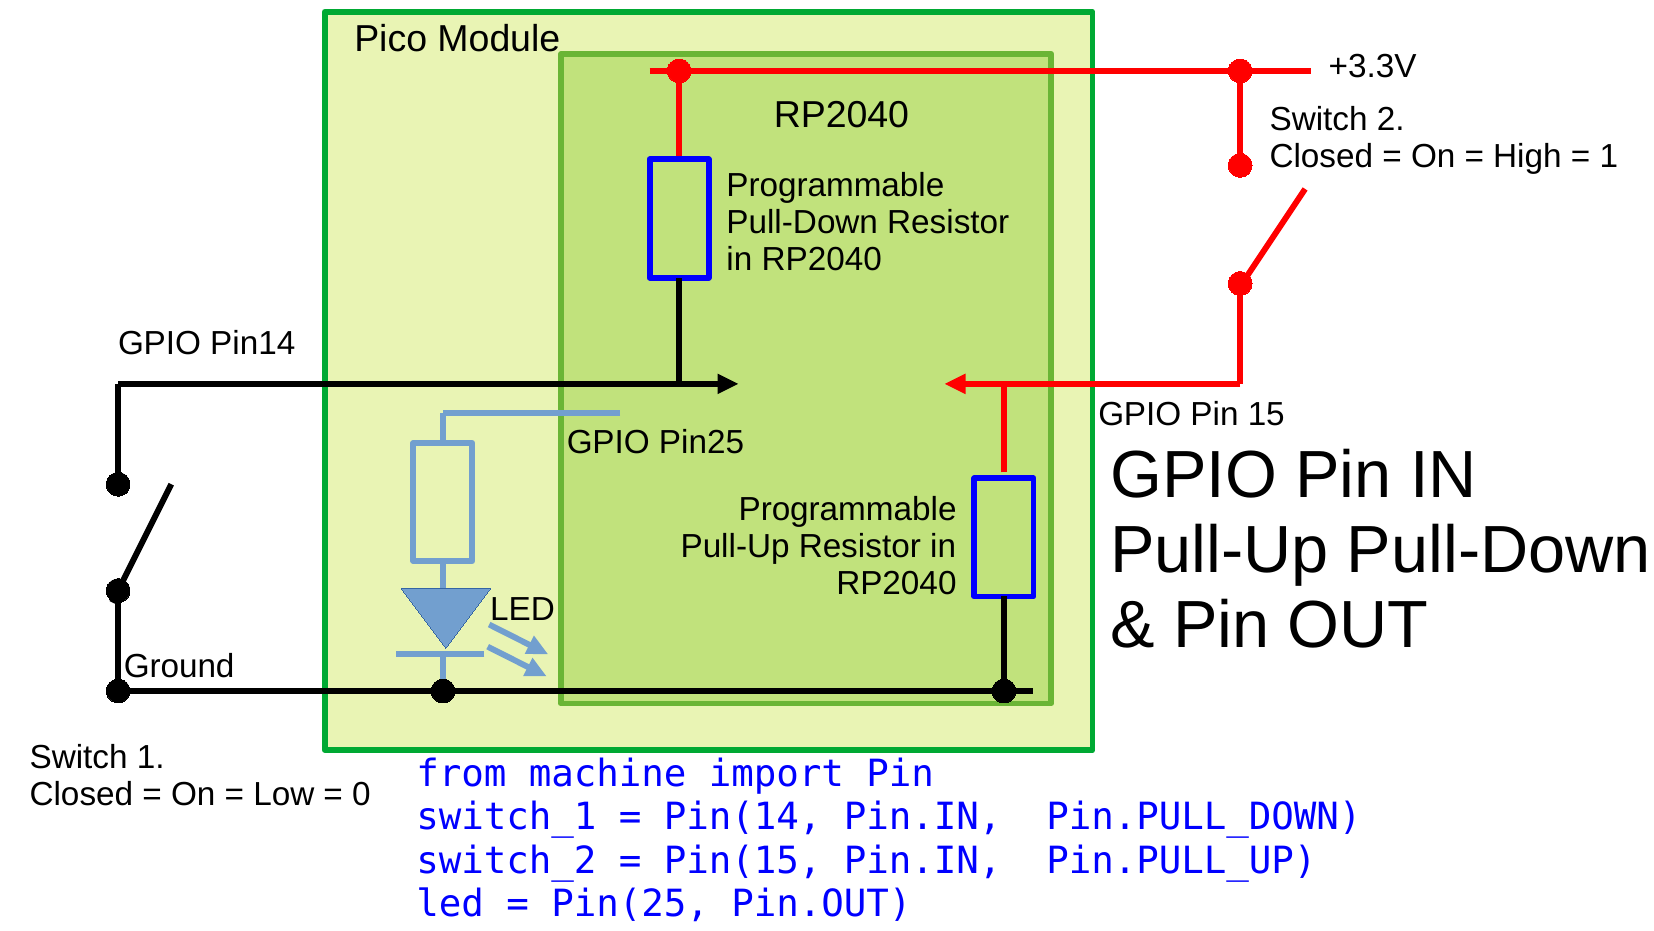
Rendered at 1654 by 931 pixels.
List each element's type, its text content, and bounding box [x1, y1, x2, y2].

subtitle +3.3V [1328, 48, 1625, 100]
text_box GPIO Pin25 [566, 423, 774, 461]
text_box Programmable Pull-Down Resistor in RP2040 [726, 166, 1022, 278]
text_box Switch 2. Closed = On = High = 1 [1269, 100, 1625, 189]
title GPIO Pin IN Pull-Up Pull-Down & Pin OUT [1110, 437, 1654, 662]
text_box [324, 11, 1093, 751]
text_box [106, 472, 130, 497]
text_box GPIO Pin 15 [1098, 395, 1335, 433]
text_box LED [490, 590, 573, 628]
text_box [1228, 153, 1253, 178]
text_box [106, 679, 130, 703]
text_box RP2040 [738, 93, 945, 136]
text_box from machine import Pin switch_1 = Pin(14, Pin.IN, Pin.PULL_DOWN) switch_2 = Pin(15, Pin.IN, Pin.PULL_UP) led = Pin(25, Pin.OUT) [401, 744, 1417, 931]
text_box [1228, 59, 1253, 83]
text_box Switch 1. Closed = On = Low = 0 [29, 738, 384, 827]
text_box GPIO Pin14 [118, 324, 325, 362]
text_box Programmable Pull-Up Resistor in RP2040 [661, 490, 957, 603]
text_box [106, 578, 120, 600]
text_box [653, 162, 706, 275]
text_box Ground [124, 647, 420, 686]
text_box [1228, 271, 1253, 295]
text_box [121, 582, 130, 603]
text_box Pico Module [354, 17, 562, 60]
